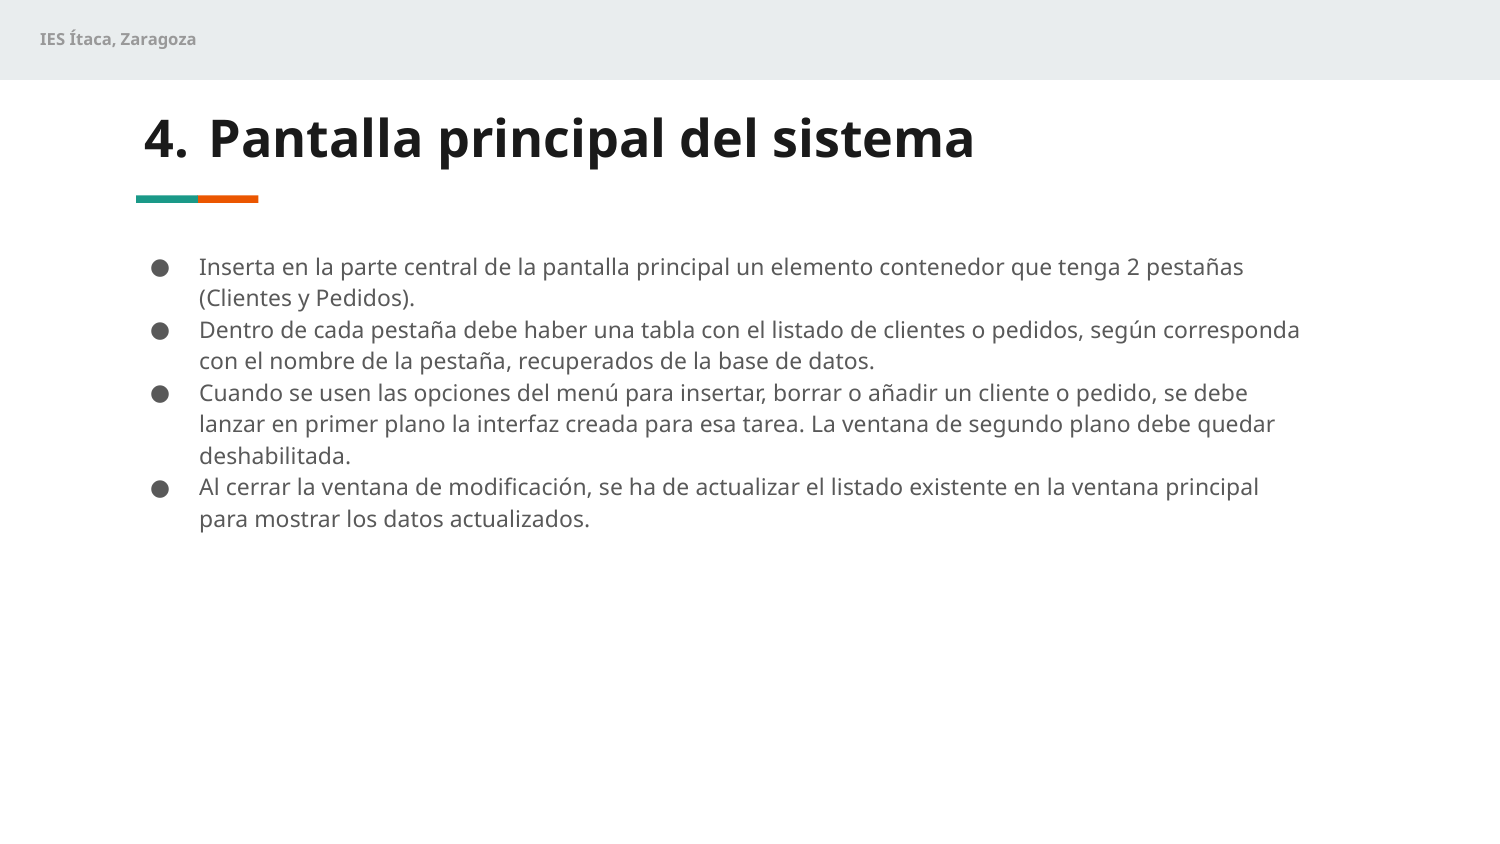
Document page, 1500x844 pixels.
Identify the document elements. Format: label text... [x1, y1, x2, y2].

title Pantalla principal del sistema [118, 90, 1388, 189]
list Inserta en la parte central de la pantalla principal un elemento contenedor que tenga 2 pestañas (Clientes y Pedidos). Dentro de cada pestaña debe haber una tabla con el listado de clientes o pedidos, según corresponda con el nombre de la pestaña, recuperados de la base de datos. Cuando se usen las opciones del menú para insertar, borrar o añadir un cliente o pedido, se debe lanzar en primer plano la interfaz creada para esa tarea. La ventana de segundo plano debe quedar deshabilitada. Al cerrar la ventana de modificación, se ha de actualizar el listado existente en la ventana principal para mostrar los datos actualizados. [109, 233, 1325, 778]
